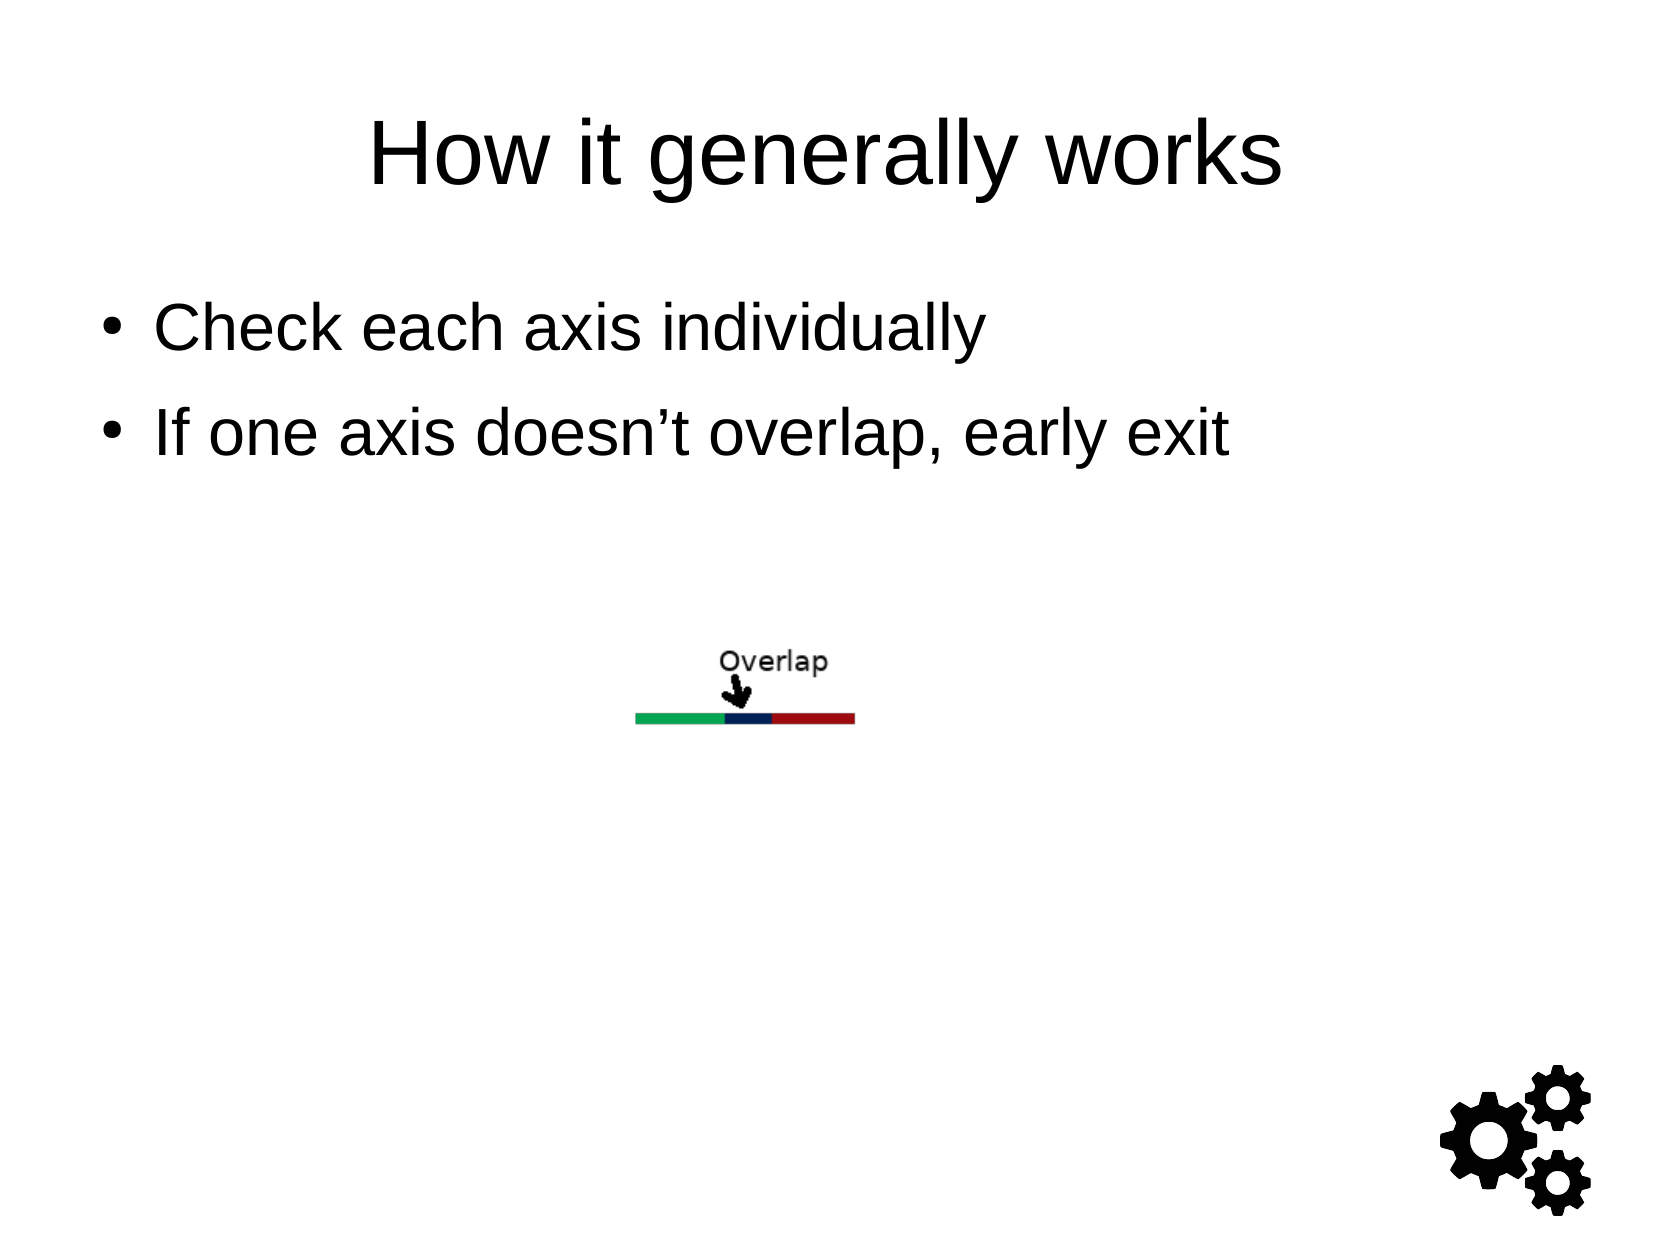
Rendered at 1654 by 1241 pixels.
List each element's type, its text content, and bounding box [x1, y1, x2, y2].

title How it generally works [82, 49, 1571, 257]
picture [1440, 1065, 1591, 1216]
list Check each axis individually If one axis doesn’t overlap, early exit [82, 290, 1571, 1010]
picture [545, 515, 946, 916]
